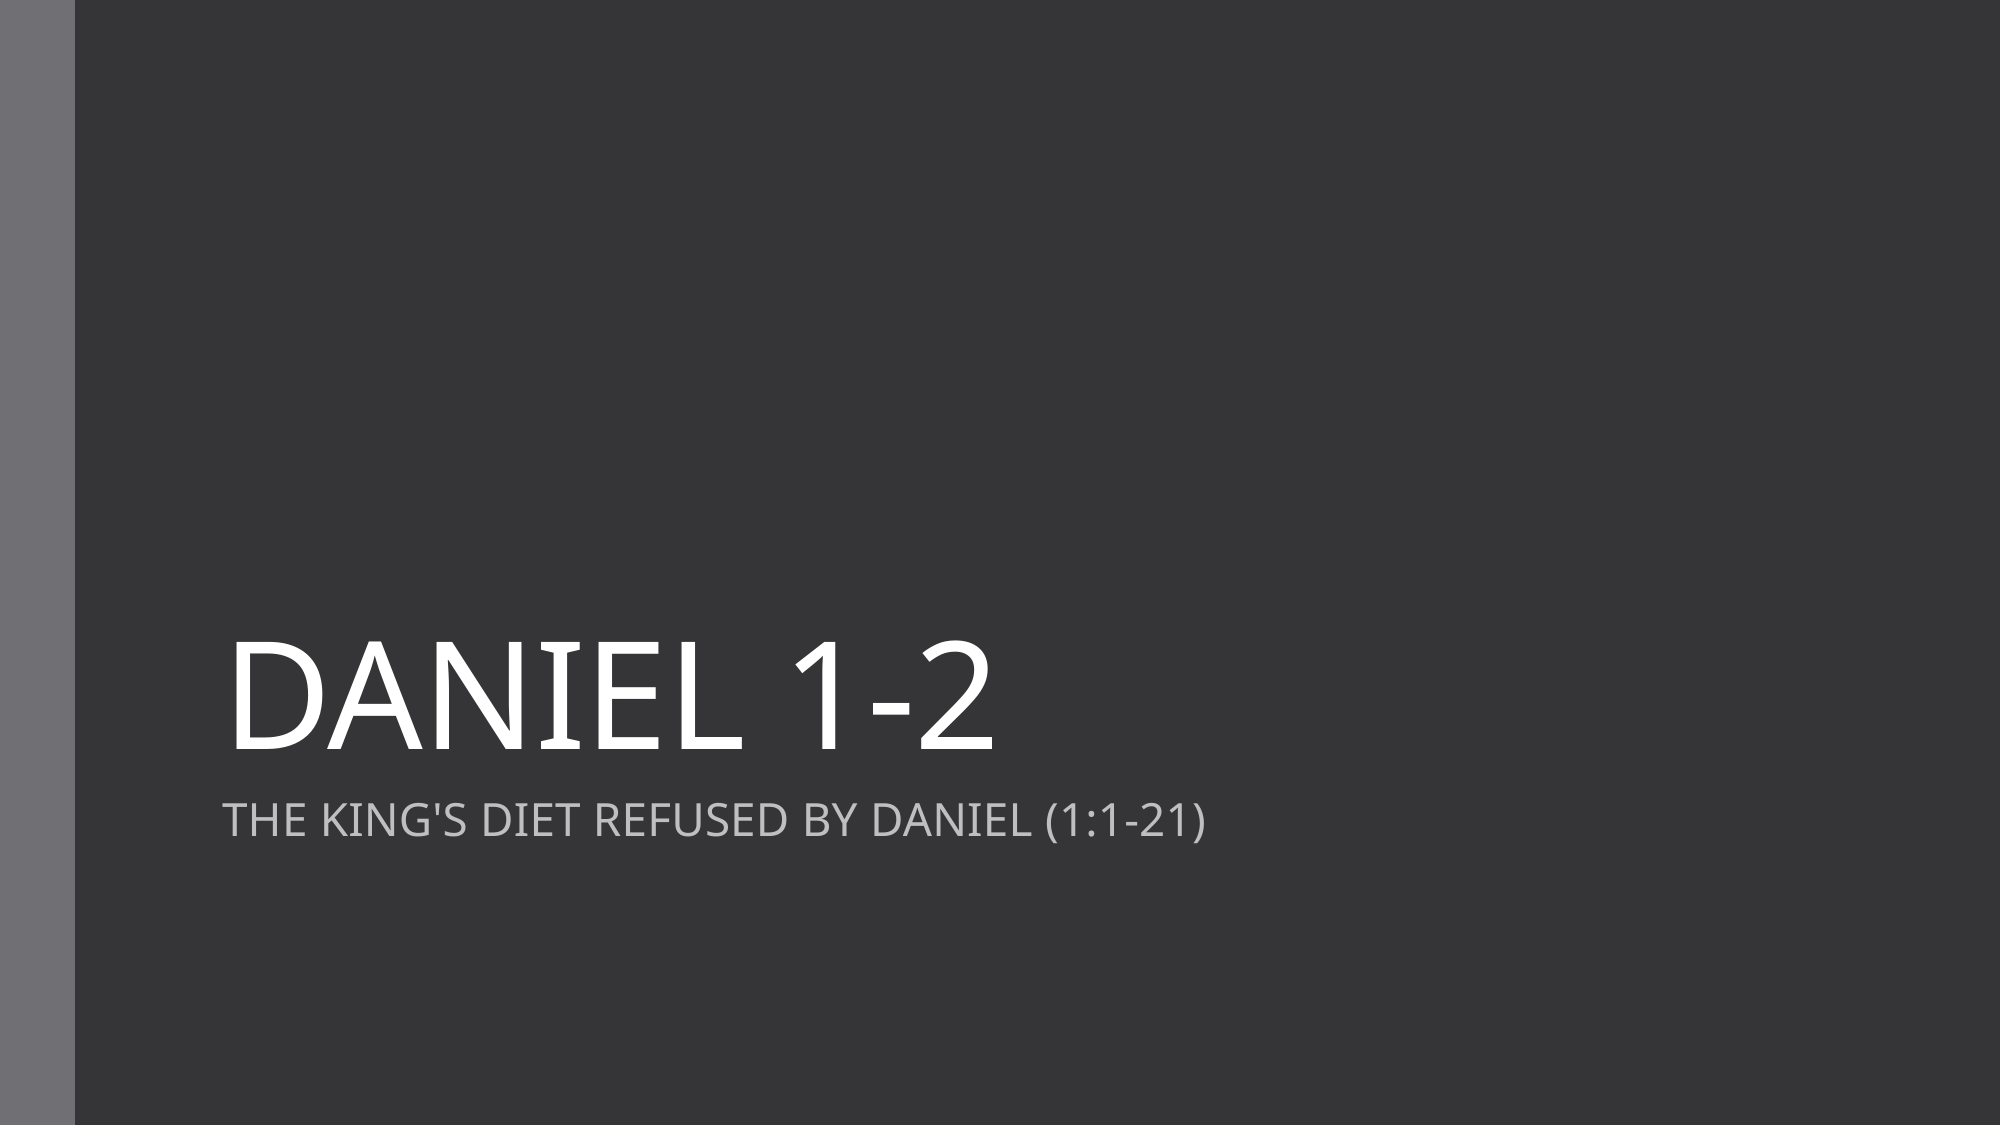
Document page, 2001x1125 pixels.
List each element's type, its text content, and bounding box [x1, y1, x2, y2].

title DANIEL 1-2 [206, 124, 1752, 787]
subtitle THE KING'S DIET REFUSED BY DANIEL (1:1-21) [206, 787, 1752, 1066]
